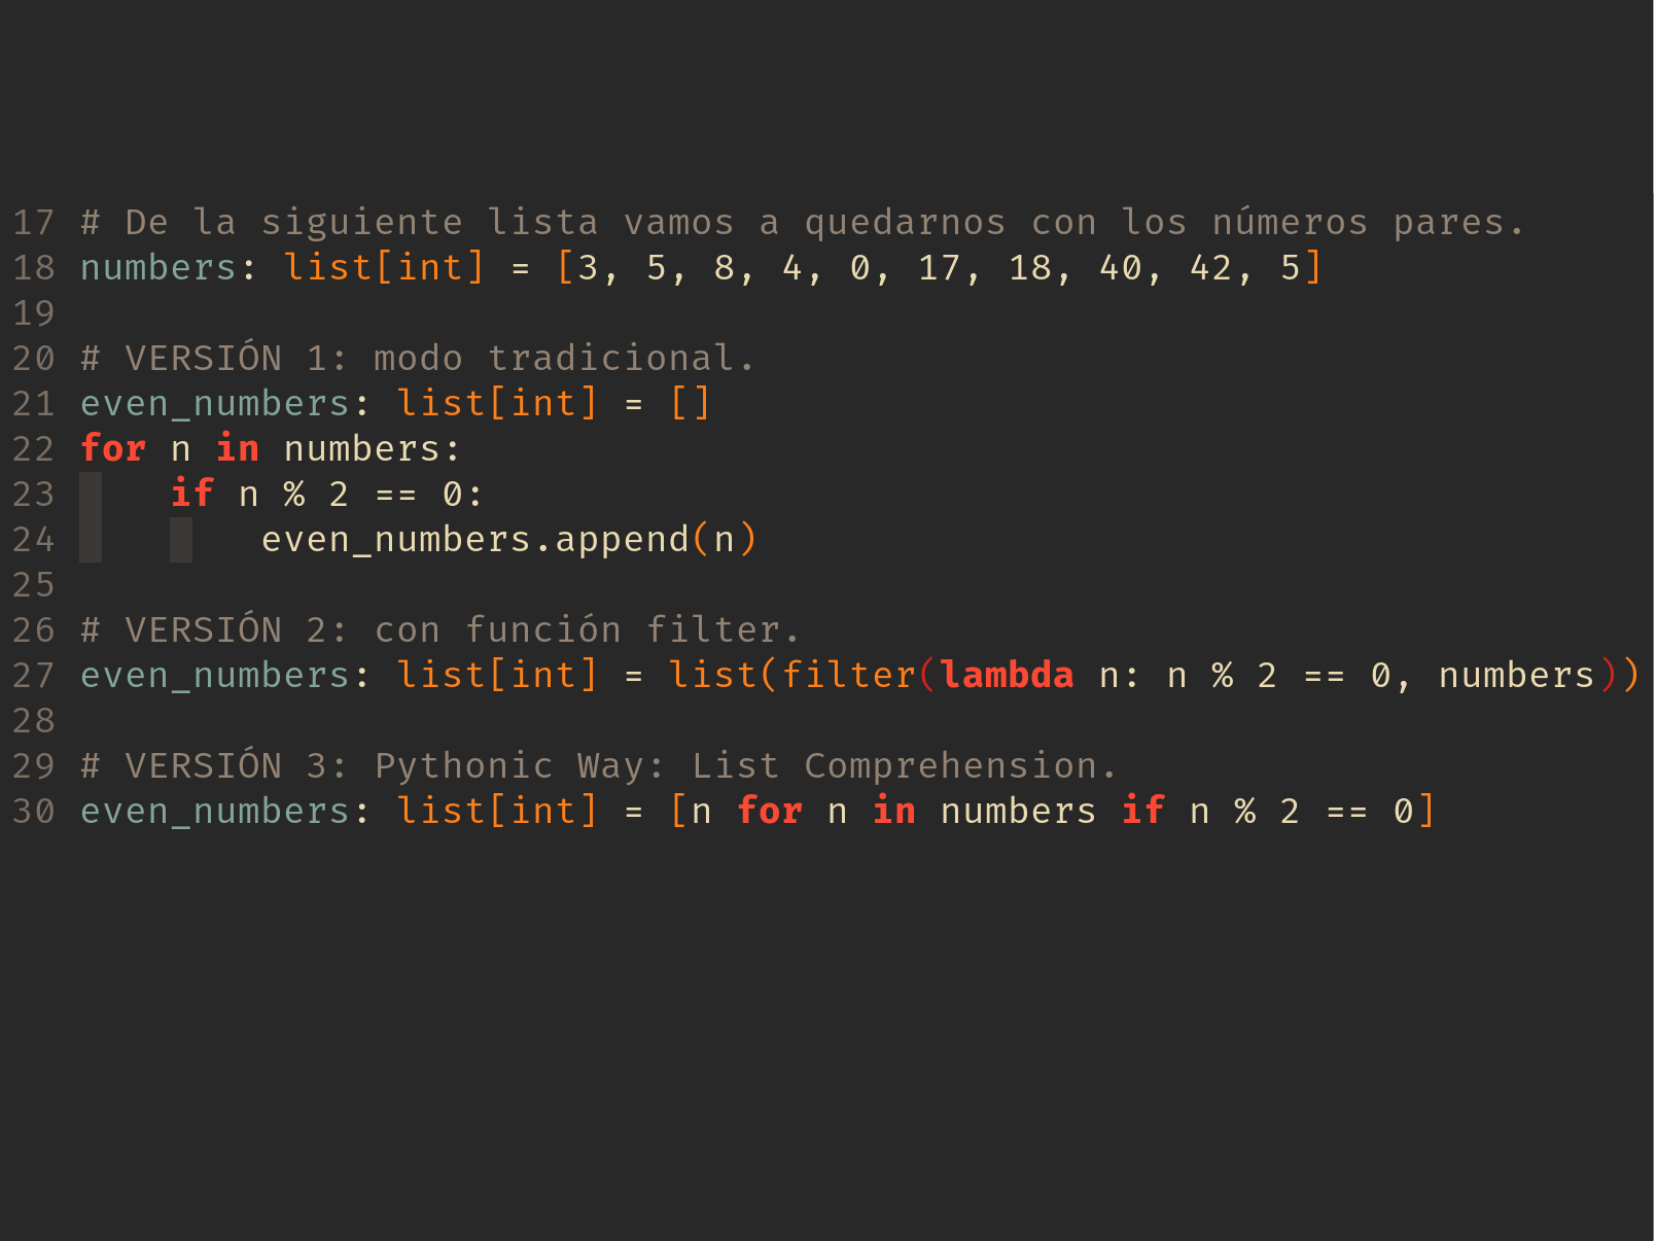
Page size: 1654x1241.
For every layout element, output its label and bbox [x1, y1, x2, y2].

picture [0, 193, 1654, 1241]
